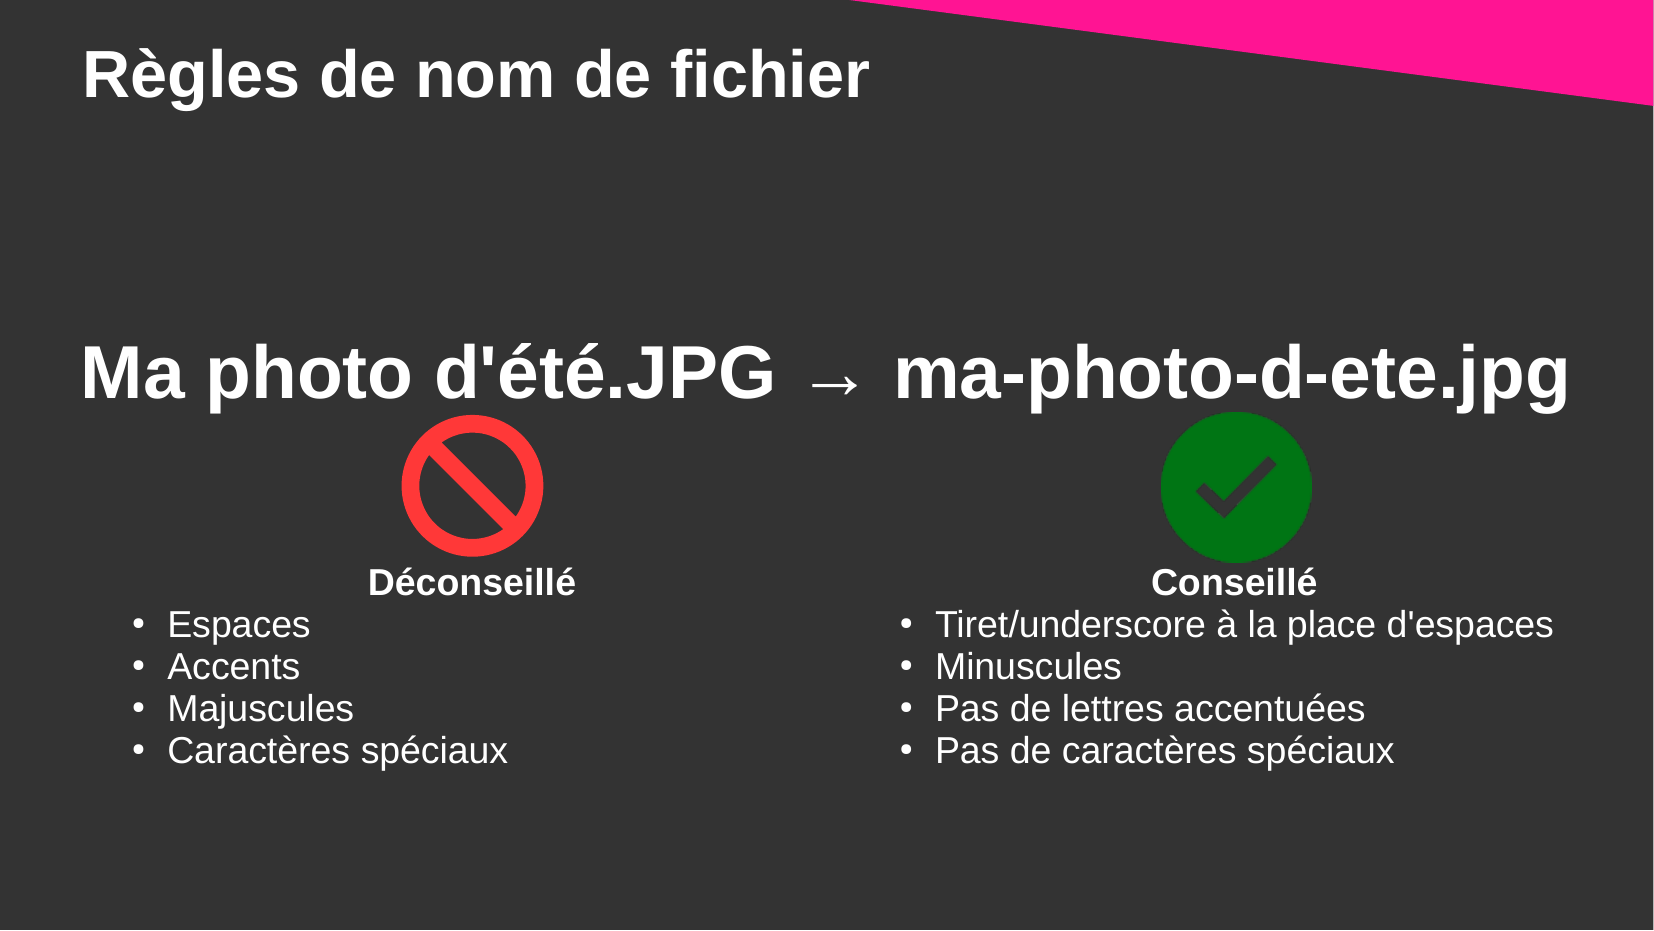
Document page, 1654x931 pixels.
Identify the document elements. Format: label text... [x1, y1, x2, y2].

list Ma photo d'été.JPG → ma-photo-d-ete.jpg [64, 330, 1589, 426]
text_box Déconseillé Espaces Accents Majuscules Caractères spéciaux [117, 554, 827, 779]
text_box [849, 0, 1654, 106]
picture [1161, 412, 1312, 554]
text_box Conseillé Tiret/underscore à la place d'espaces Minuscules Pas de lettres accentuées Pas de caractères spéciaux [884, 554, 1595, 779]
title Règles de nom de fichier [82, 37, 1571, 122]
text_box [401, 414, 544, 554]
